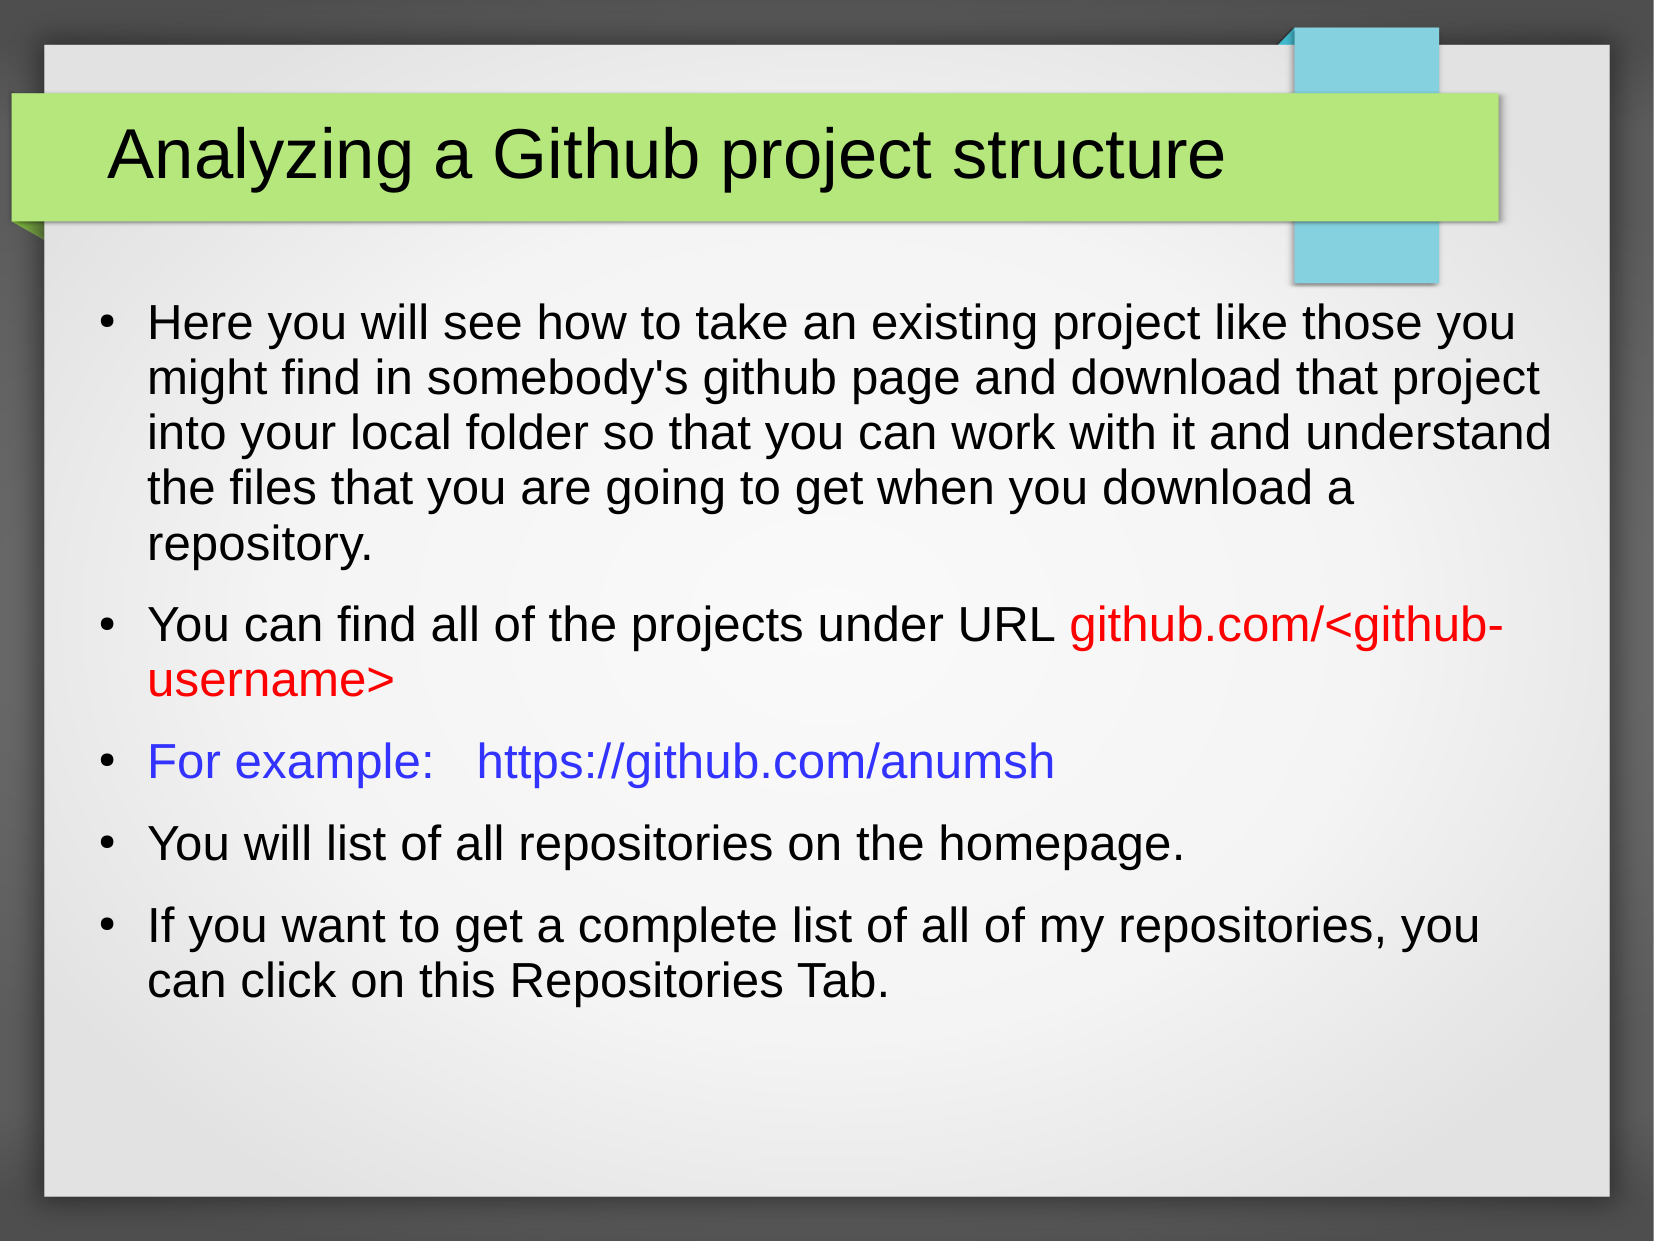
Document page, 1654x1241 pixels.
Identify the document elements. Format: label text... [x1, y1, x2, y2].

picture [0, 0, 1654, 1241]
list Here you will see how to take an existing project like those you might find in somebody's github page and download that project into your local folder so that you can work with it and understand the files that you are going to get when you download a repository. You can find all of the projects under URL github.com/<github-username> For example: https://github.com/anumsh You will list of all repositories on the homepage. If you want to get a complete list of all of my repositories, you can click on this Repositories Tab. [82, 295, 1571, 1015]
title Analyzing a Github project structure [82, 94, 1264, 213]
